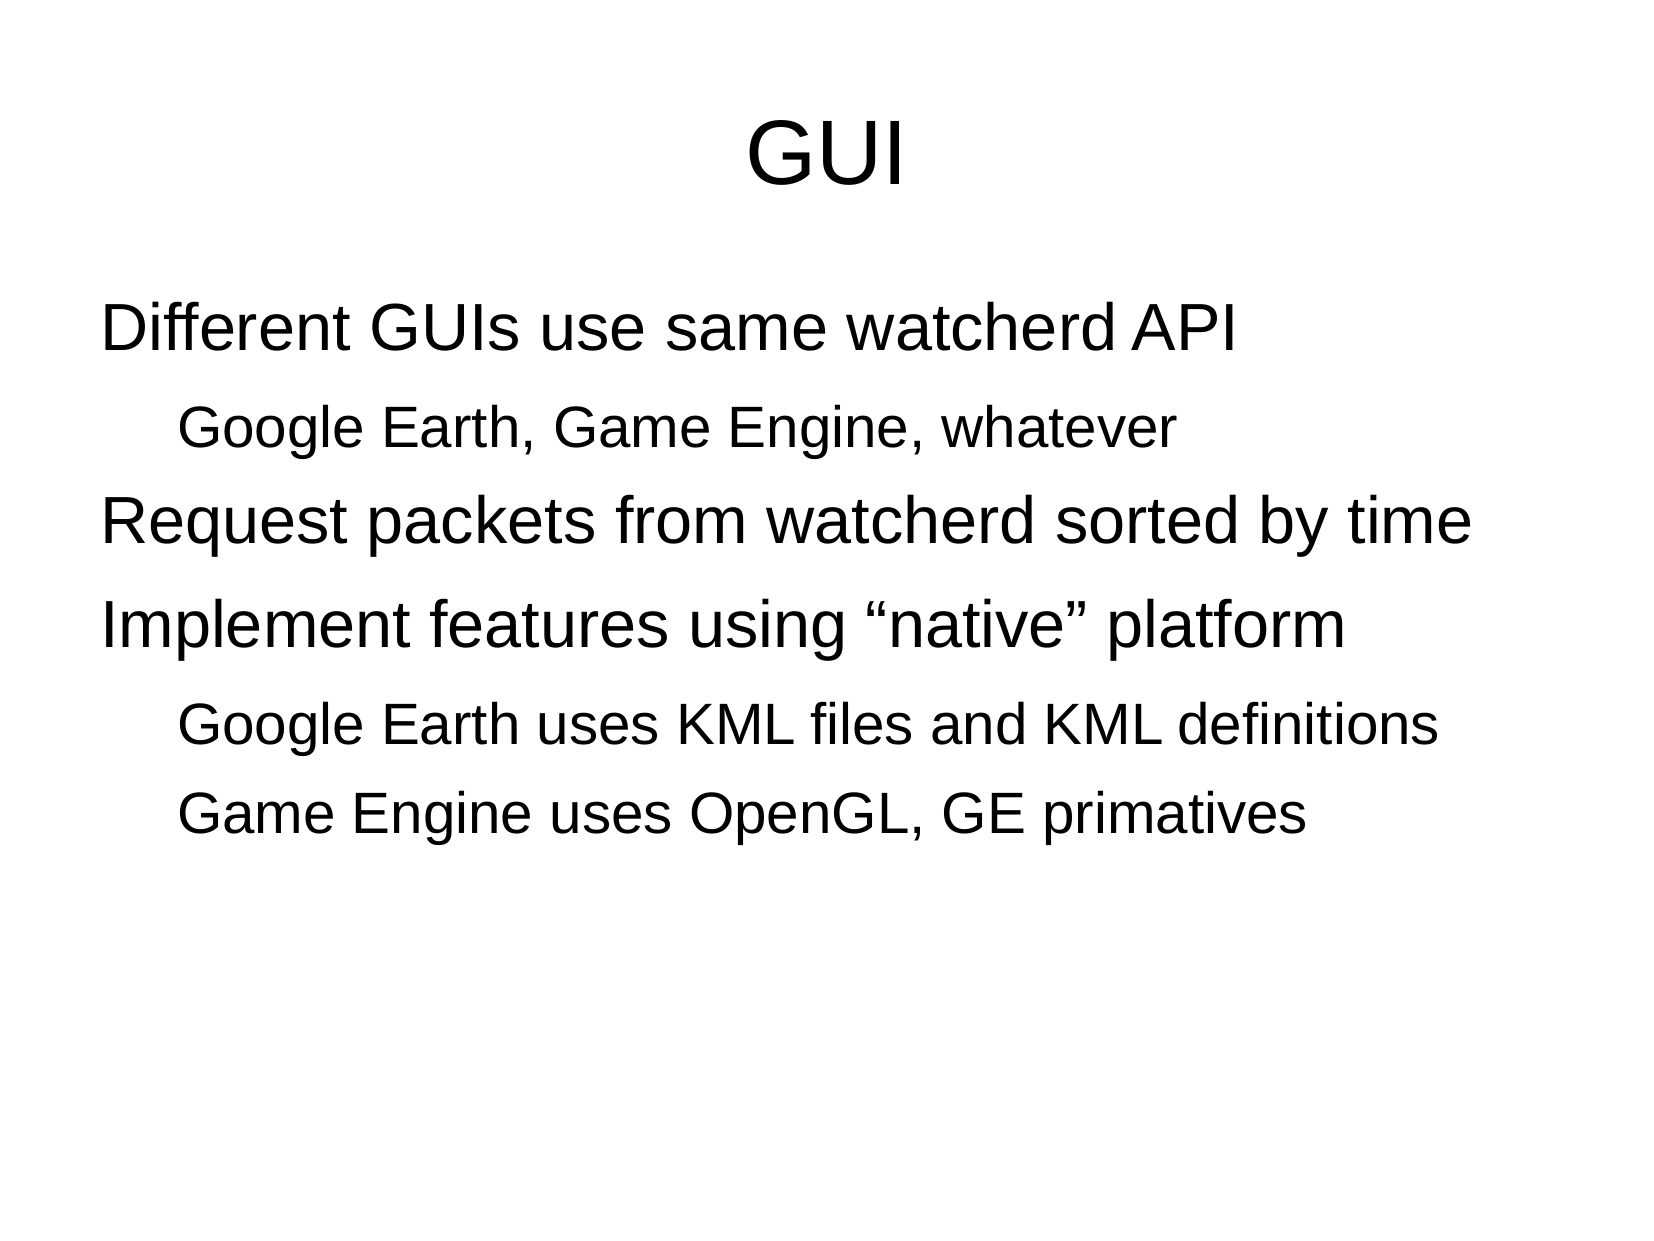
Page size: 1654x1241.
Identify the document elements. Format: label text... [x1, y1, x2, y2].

title GUI [82, 56, 1571, 250]
list Different GUIs use same watcherd API Google Earth, Game Engine, whatever Request packets from watcherd sorted by time Implement features using “native” platform Google Earth uses KML files and KML definitions Game Engine uses OpenGL, GE primatives [82, 290, 1571, 1094]
